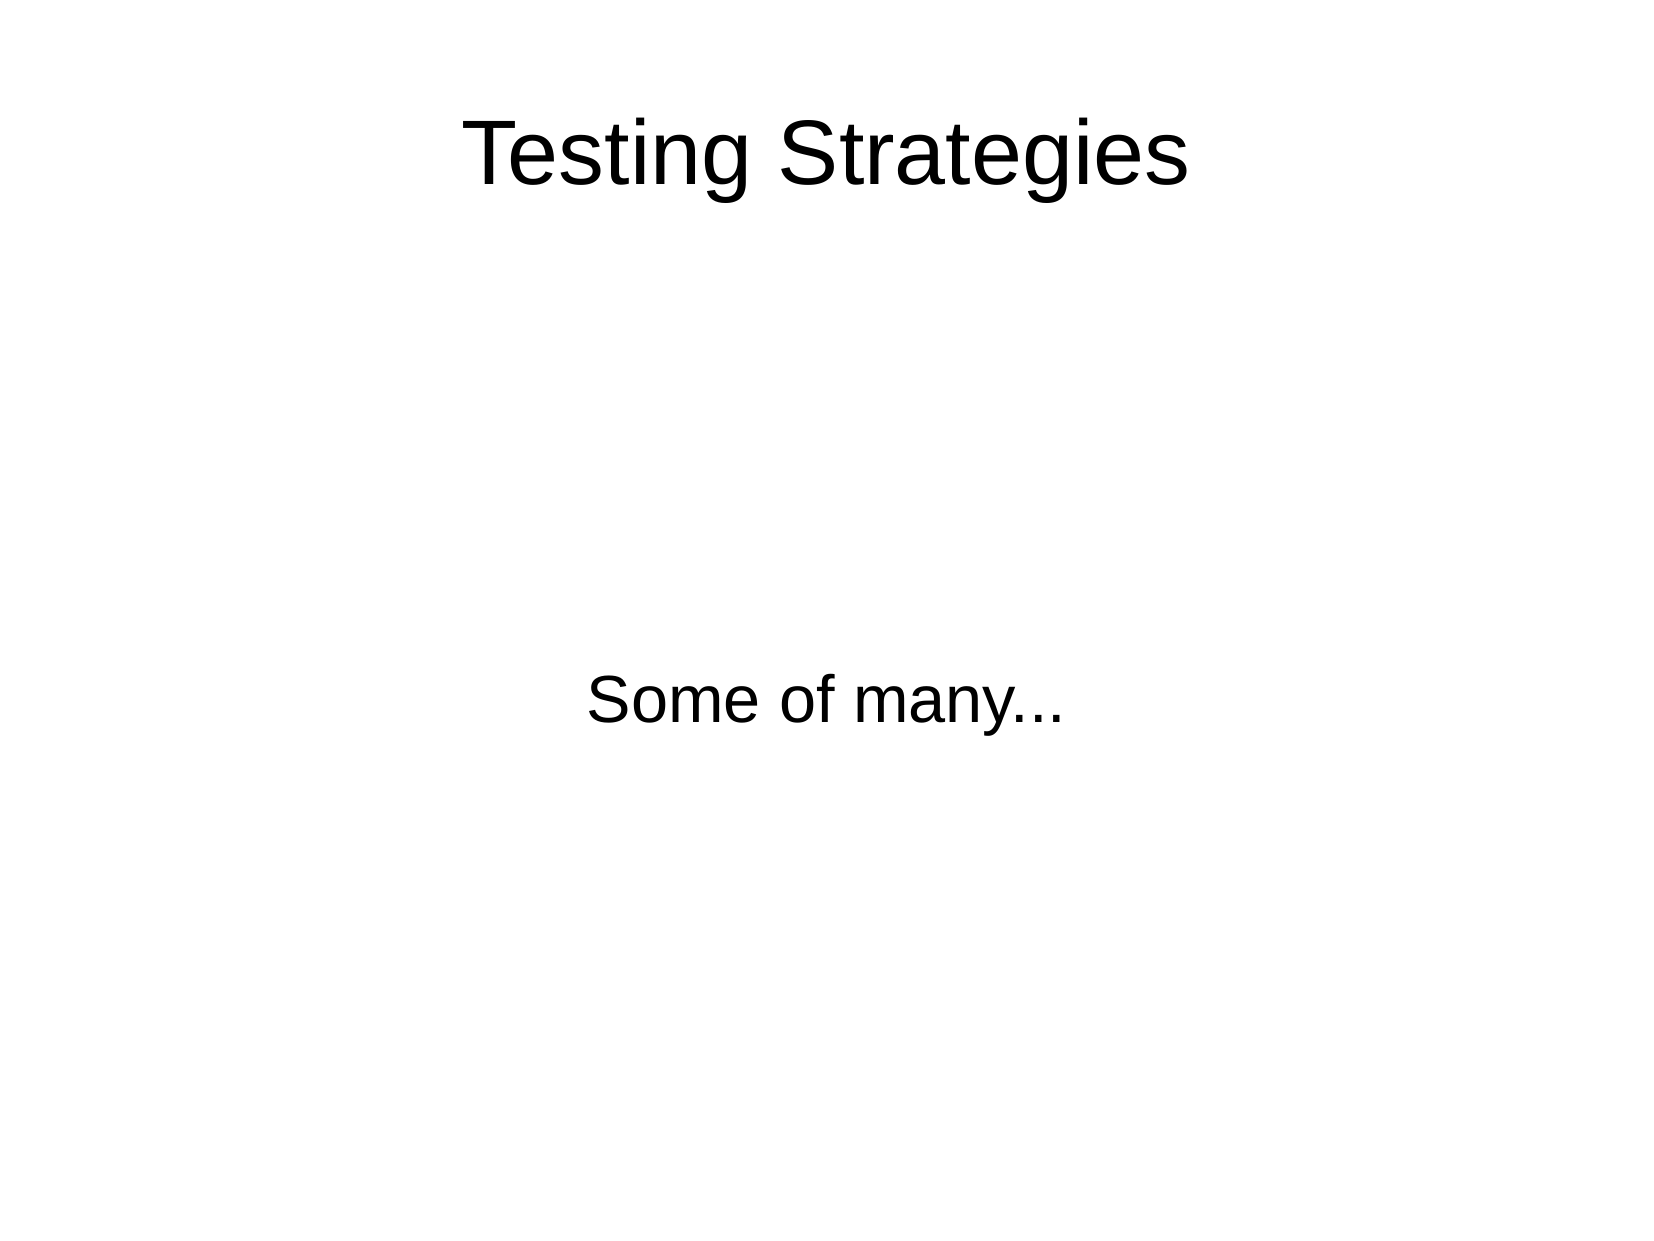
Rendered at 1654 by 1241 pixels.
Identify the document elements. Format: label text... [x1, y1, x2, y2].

subtitle Some of many... [82, 290, 1571, 1109]
title Testing Strategies [82, 49, 1571, 257]
